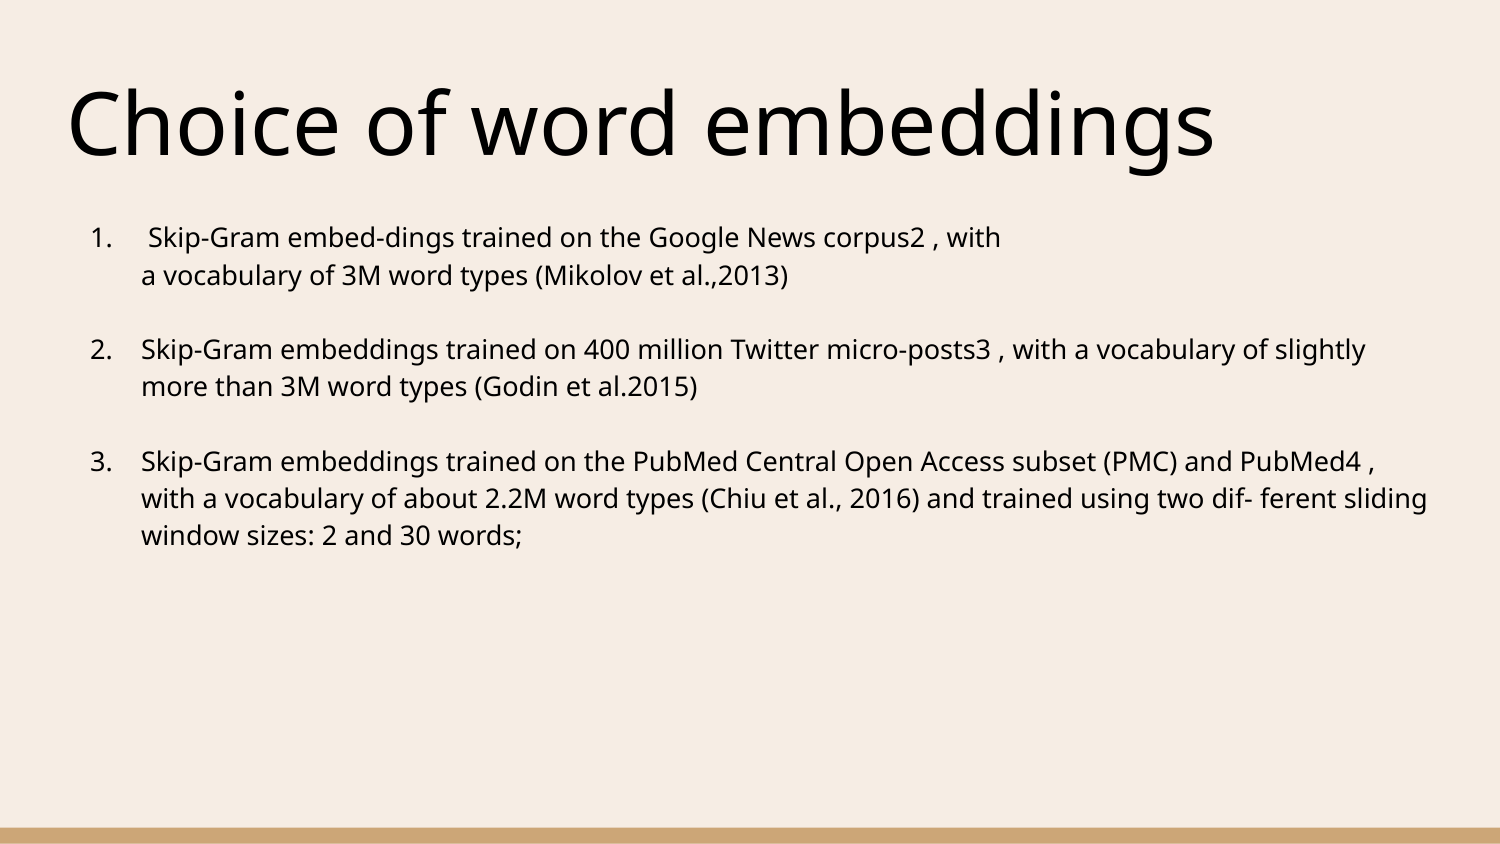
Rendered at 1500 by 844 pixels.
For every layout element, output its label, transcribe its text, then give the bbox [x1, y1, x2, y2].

title Choice of word embeddings [51, 51, 1449, 189]
list Skip-Gram embed-dings trained on the Google News corpus2 , with a vocabulary of 3M word types (Mikolov et al.,2013) Skip-Gram embeddings trained on 400 million Twitter micro-posts3 , with a vocabulary of slightly more than 3M word types (Godin et al.2015) Skip-Gram embeddings trained on the PubMed Central Open Access subset (PMC) and PubMed4 , with a vocabulary of about 2.2M word types (Chiu et al., 2016) and trained using two dif- ferent sliding window sizes: 2 and 30 words; [51, 200, 1449, 752]
